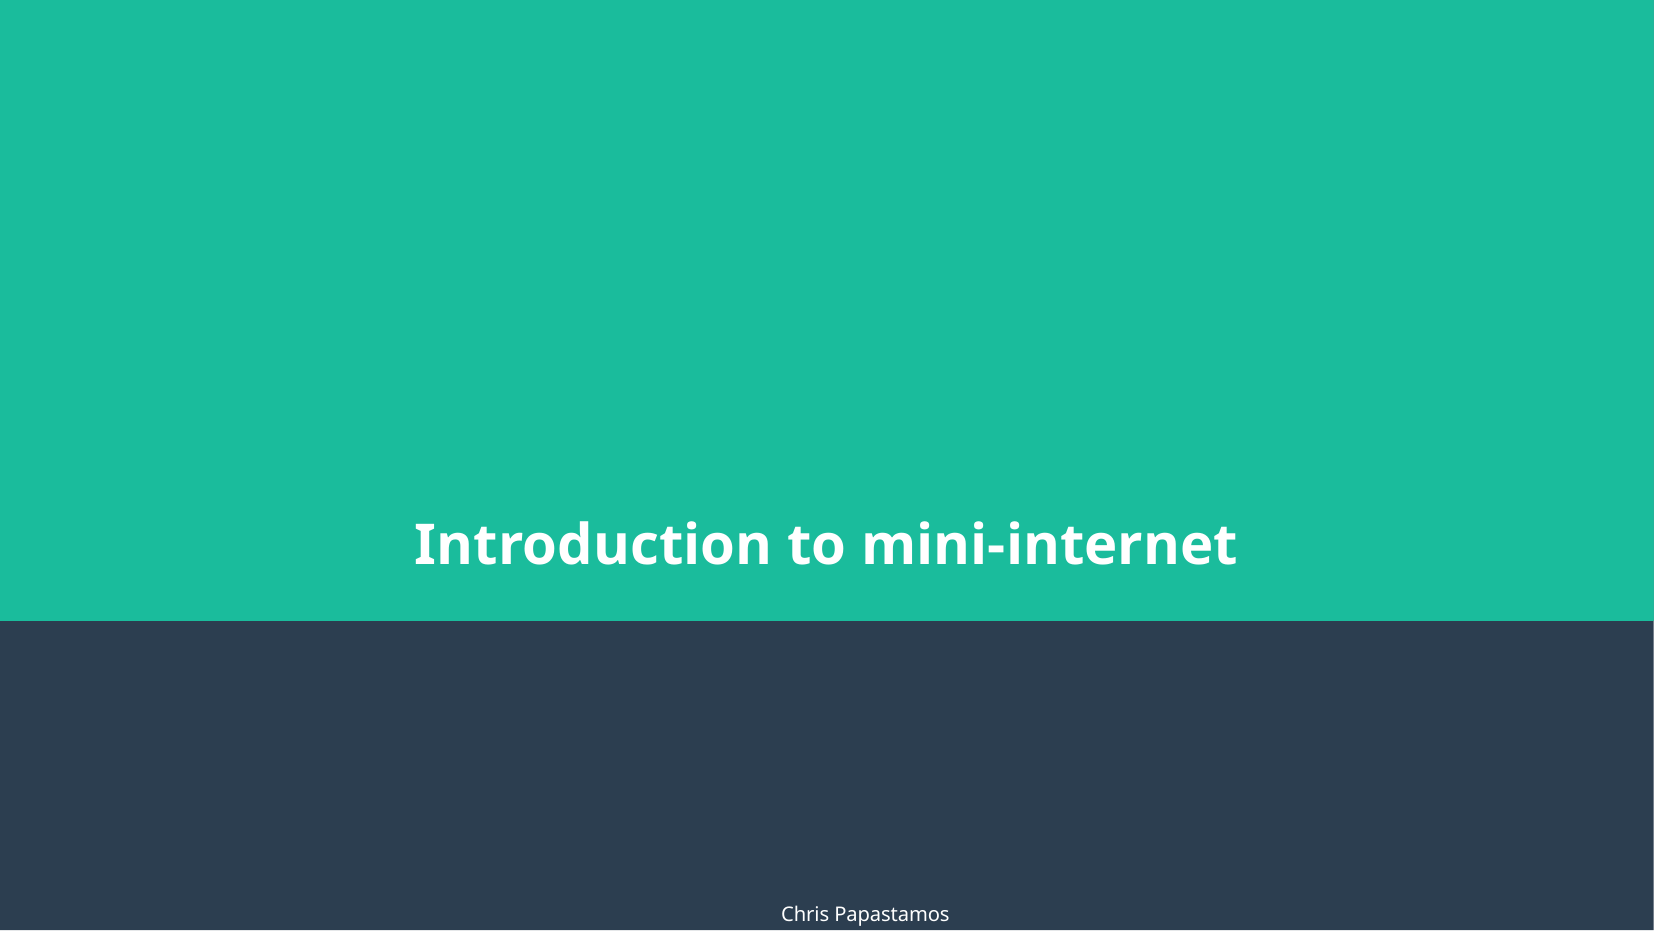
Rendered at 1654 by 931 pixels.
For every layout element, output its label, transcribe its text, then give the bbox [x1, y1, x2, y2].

title Introduction to mini-internet [59, 465, 1595, 583]
list Chris Papastamos [712, 900, 957, 931]
